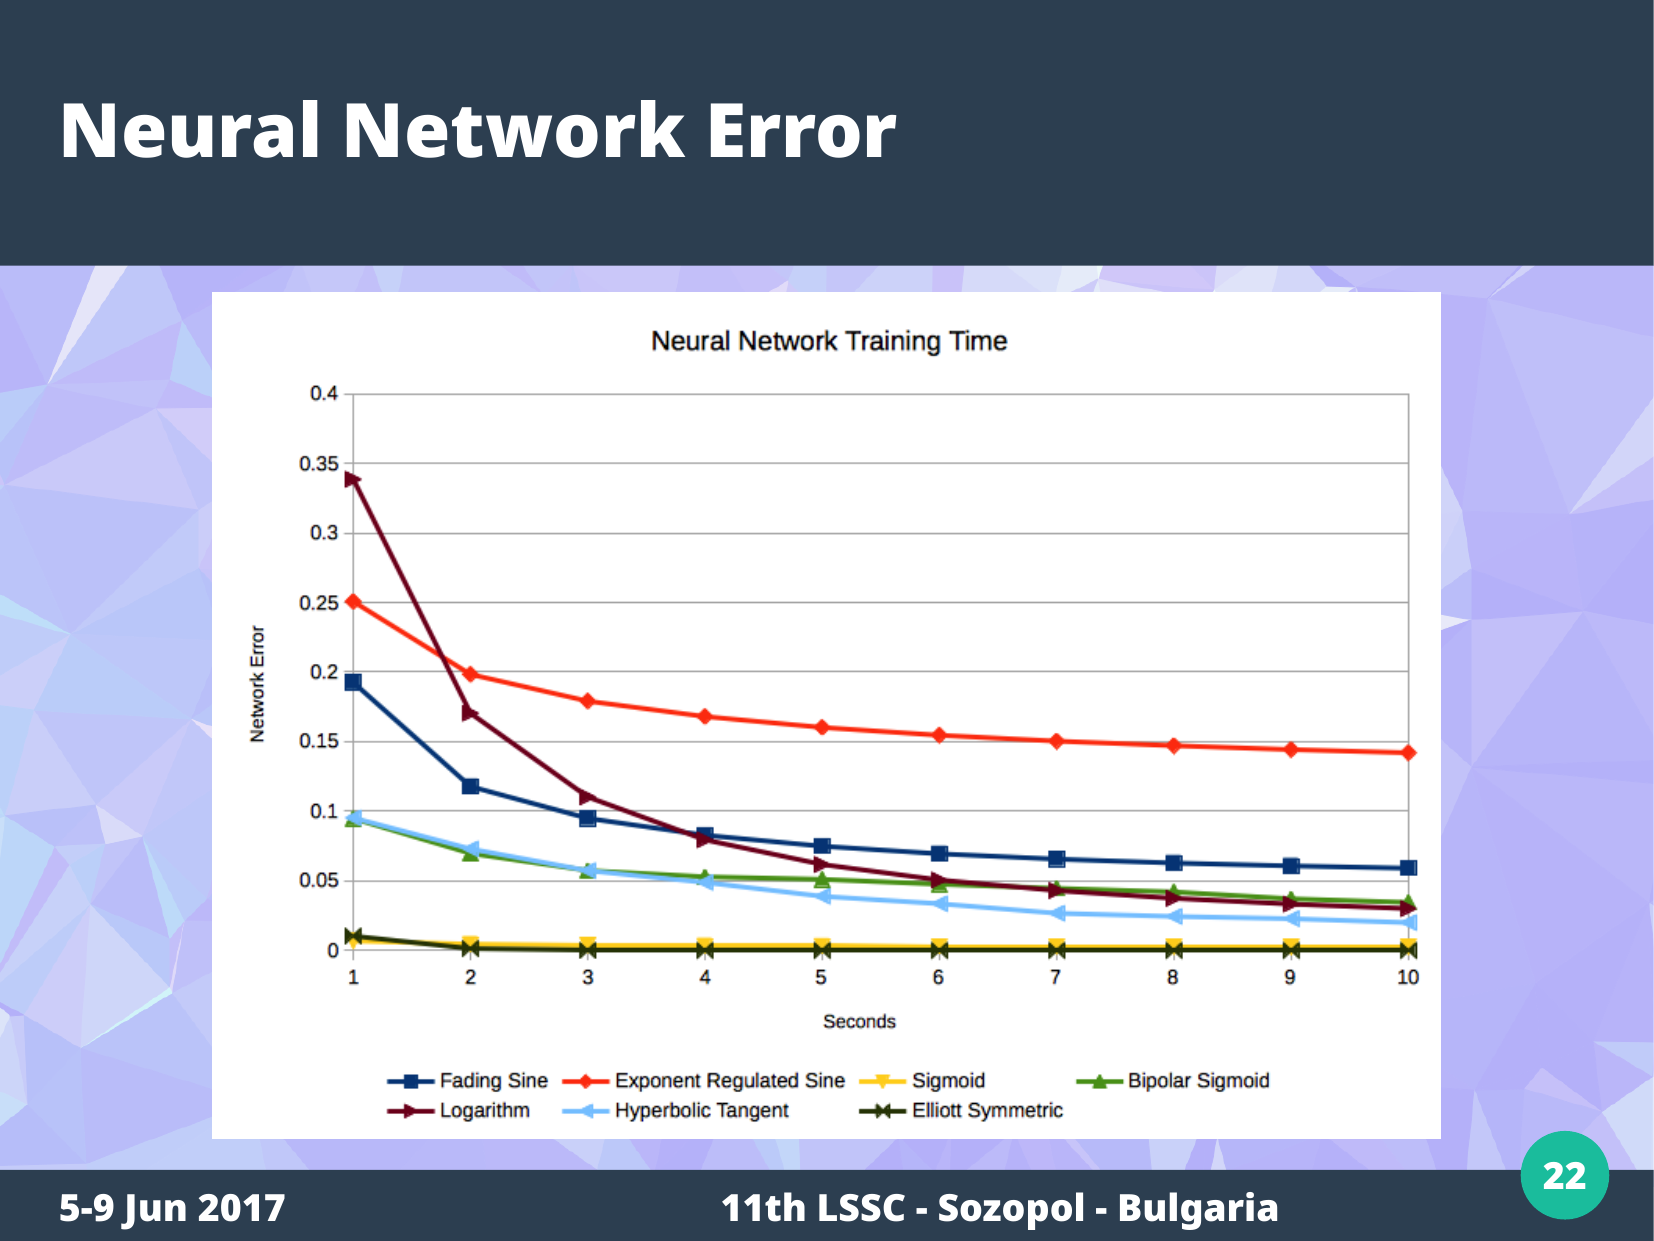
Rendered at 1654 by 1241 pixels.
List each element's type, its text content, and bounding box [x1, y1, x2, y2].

picture [0, 266, 1654, 1169]
title Neural Network Error [59, 49, 1595, 207]
